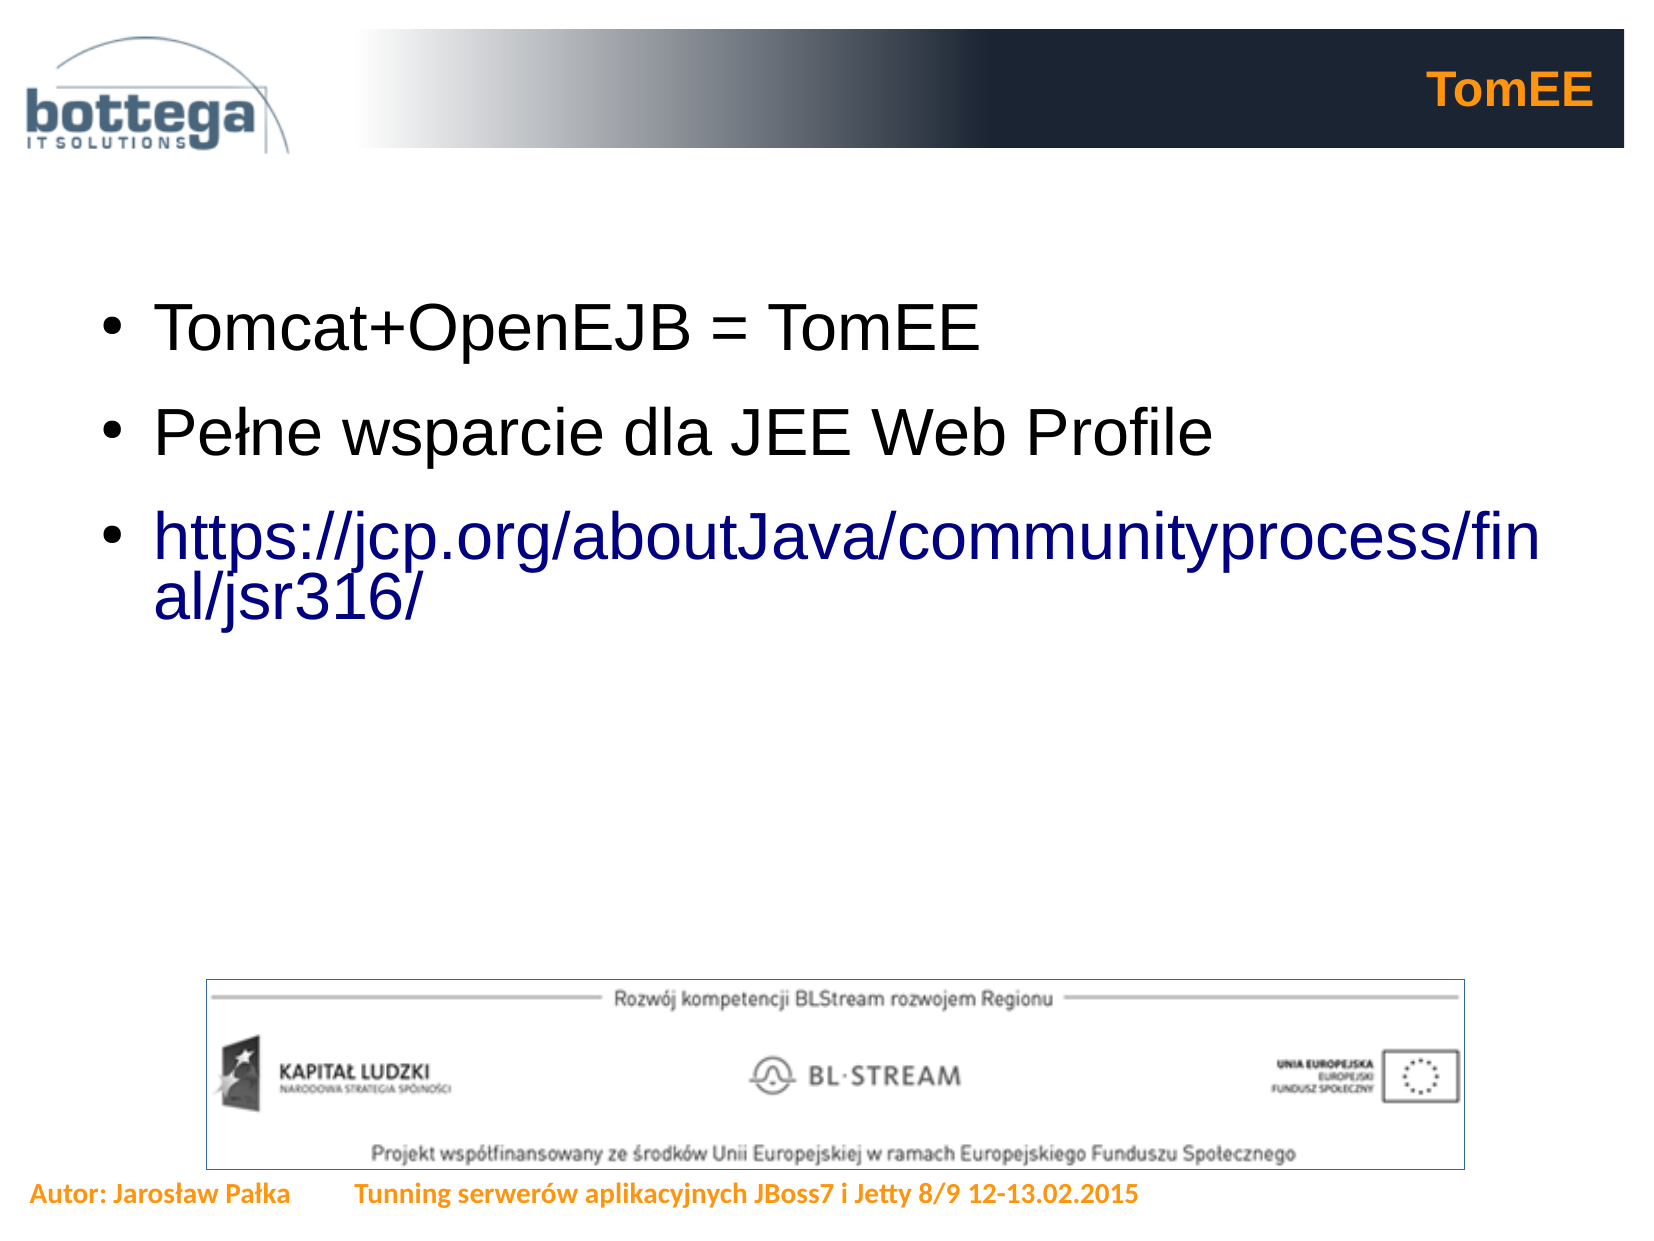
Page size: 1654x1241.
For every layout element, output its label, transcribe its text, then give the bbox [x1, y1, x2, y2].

title TomEE [354, 29, 1625, 148]
list Tomcat+OpenEJB = TomEE Pełne wsparcie dla JEE Web Profile https://jcp.org/aboutJava/communityprocess/final/jsr316/ [82, 290, 1571, 1109]
picture [17, 29, 296, 160]
picture [207, 1109, 1464, 1169]
